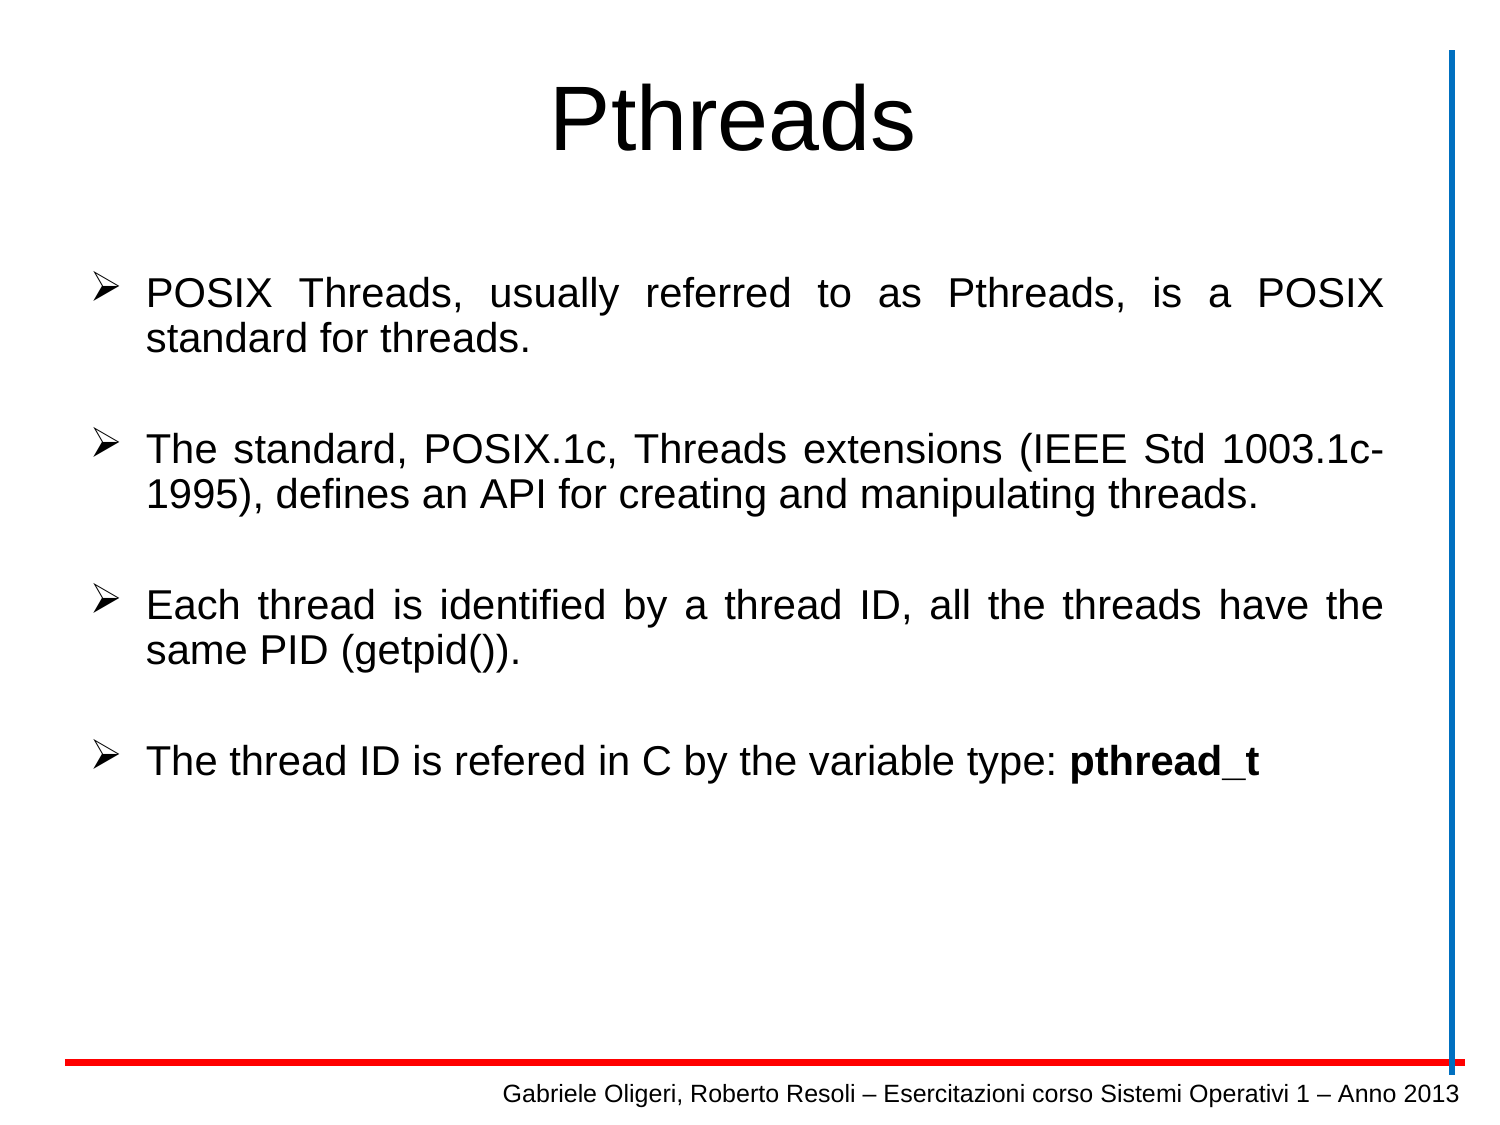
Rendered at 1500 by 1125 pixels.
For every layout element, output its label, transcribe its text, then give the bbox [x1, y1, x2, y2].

list POSIX Threads, usually referred to as Pthreads, is a POSIX standard for threads. The standard, POSIX.1c, Threads extensions (IEEE Std 1003.1c-1995), defines an API for creating and manipulating threads. Each thread is identified by a thread ID, all the threads have the same PID (getpid()). The thread ID is refered in C by the variable type: pthread_t [74, 264, 1400, 900]
title Pthreads [0, 49, 1468, 177]
